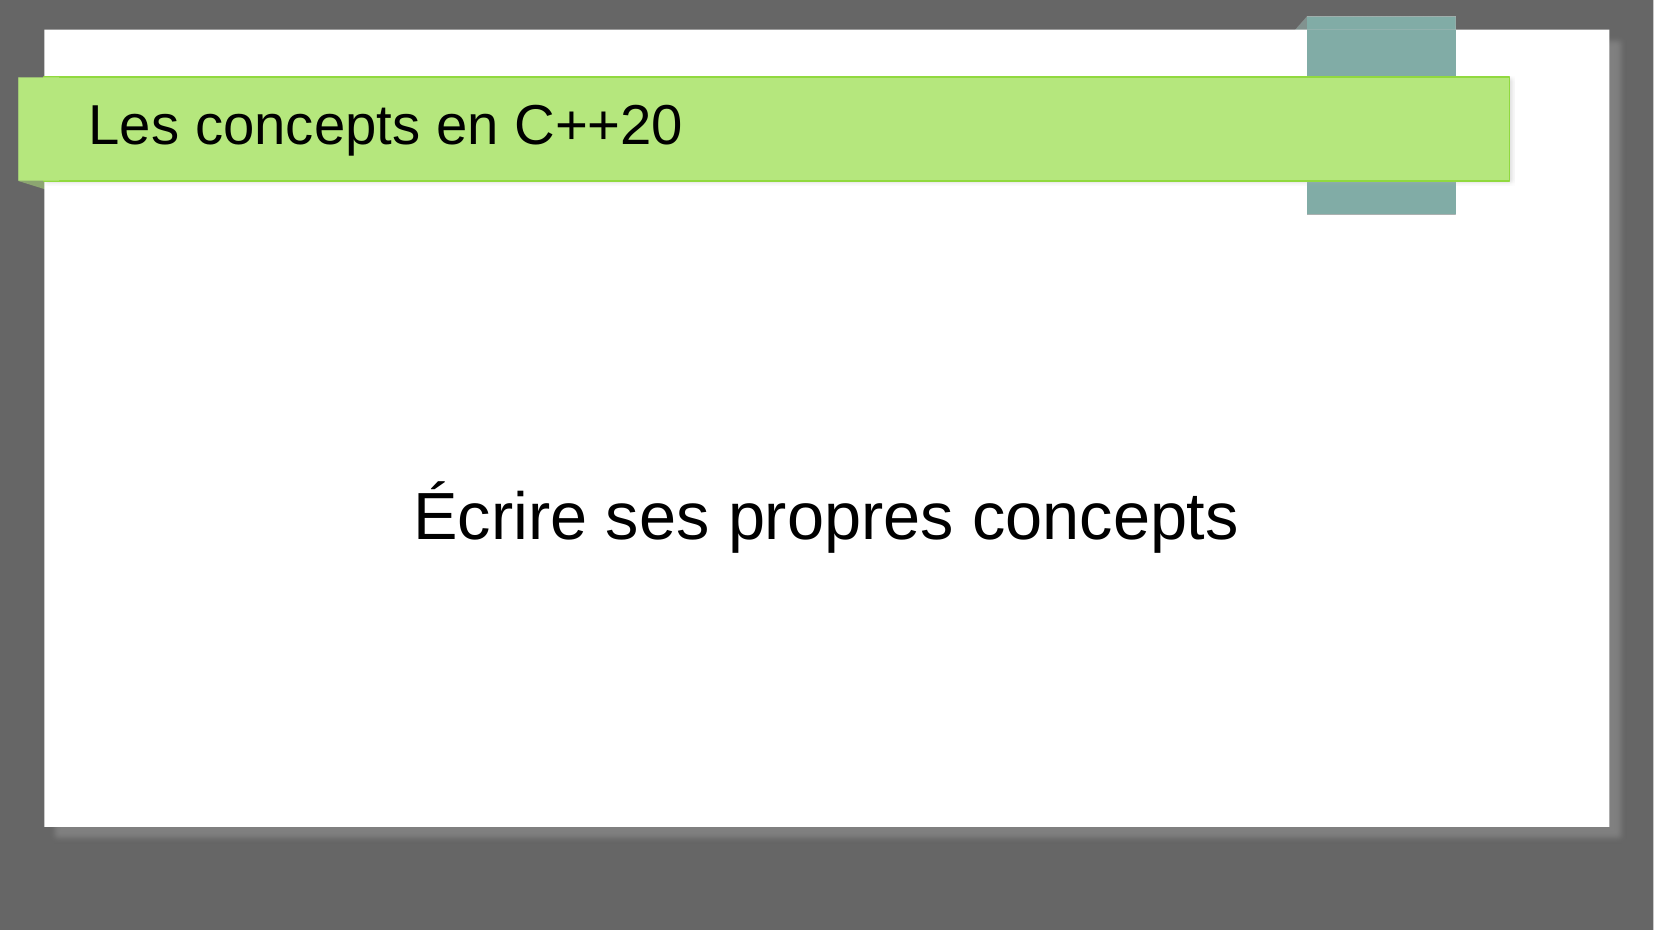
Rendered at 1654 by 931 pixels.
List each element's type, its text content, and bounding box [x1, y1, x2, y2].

subtitle Écrire ses propres concepts [88, 221, 1565, 813]
title Les concepts en C++20 [88, 73, 1506, 178]
